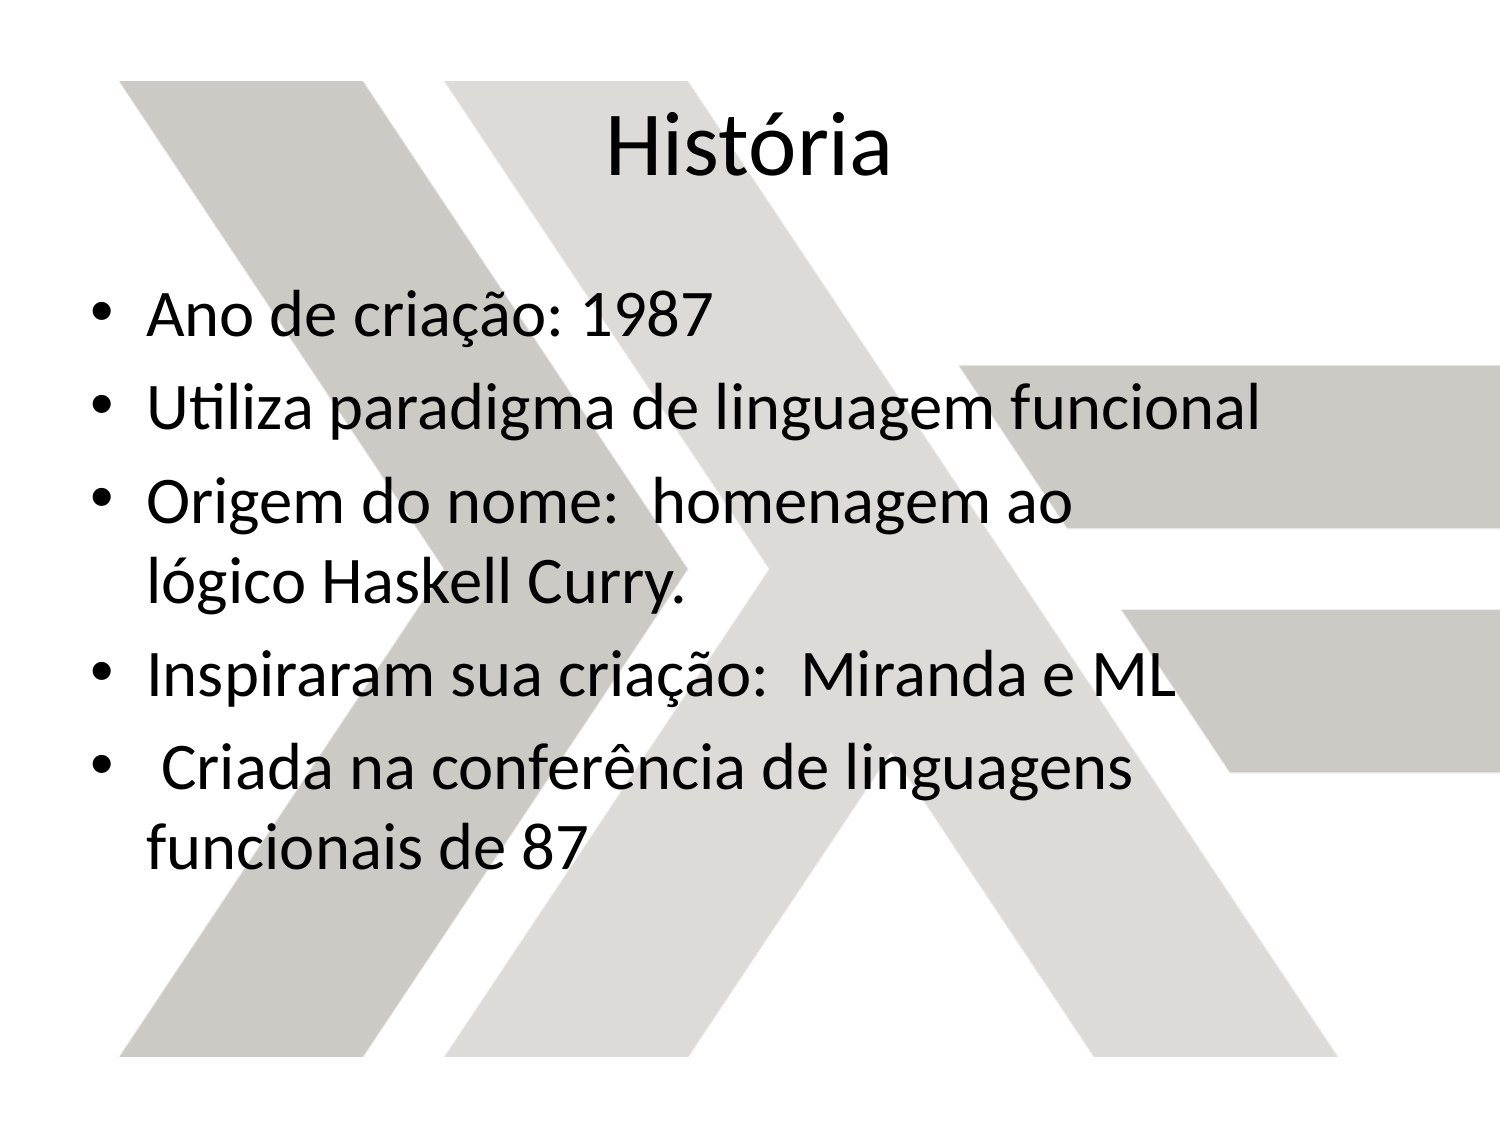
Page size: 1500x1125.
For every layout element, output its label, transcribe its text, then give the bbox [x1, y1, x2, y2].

title História [75, 45, 1425, 233]
picture [119, 81, 1500, 1057]
list Ano de criação: 1987 Utiliza paradigma de linguagem funcional Origem do nome: homenagem ao lógico Haskell Curry. Inspiraram sua criação: Miranda e ML Criada na conferência de linguagens funcionais de 87 [75, 262, 1425, 1005]
